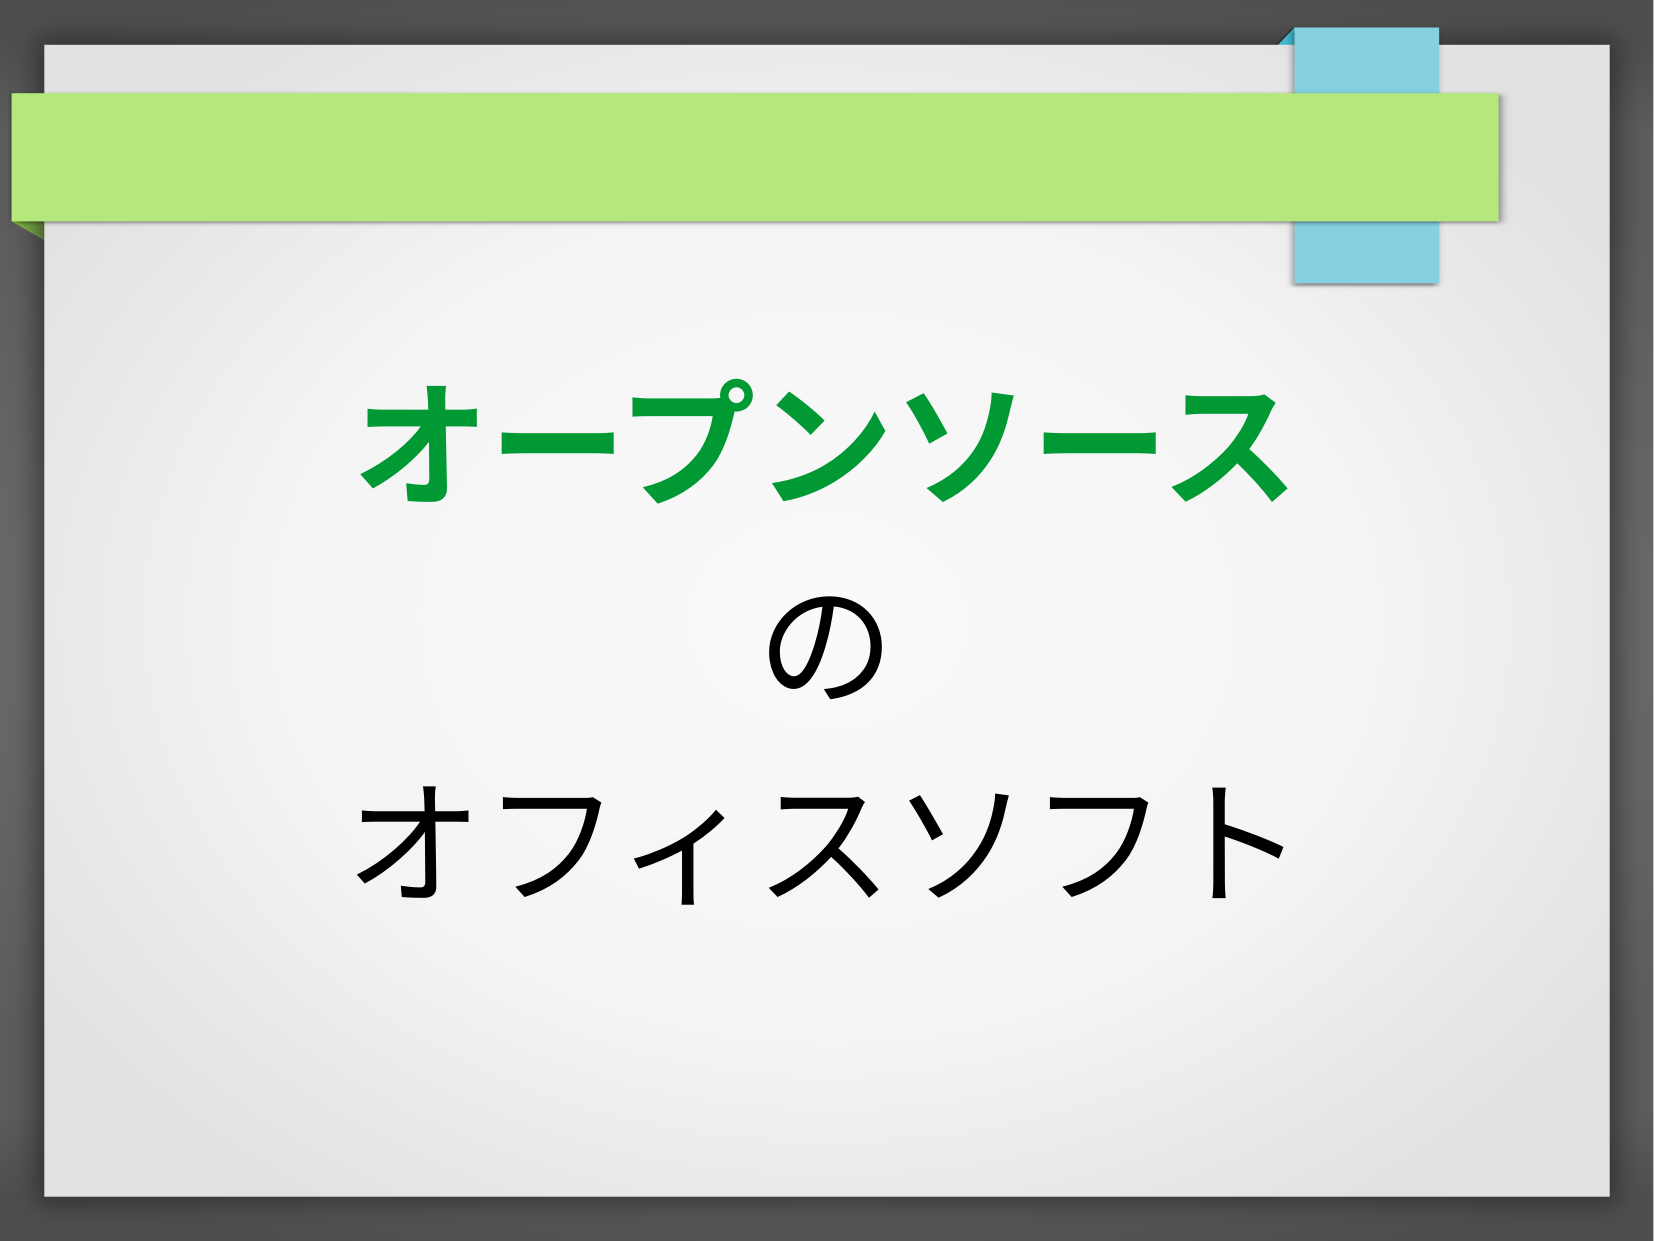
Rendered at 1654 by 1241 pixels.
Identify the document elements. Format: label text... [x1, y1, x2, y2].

subtitle オープンソース の オフィスソフト [81, 125, 1570, 1146]
picture [0, 0, 1654, 1241]
